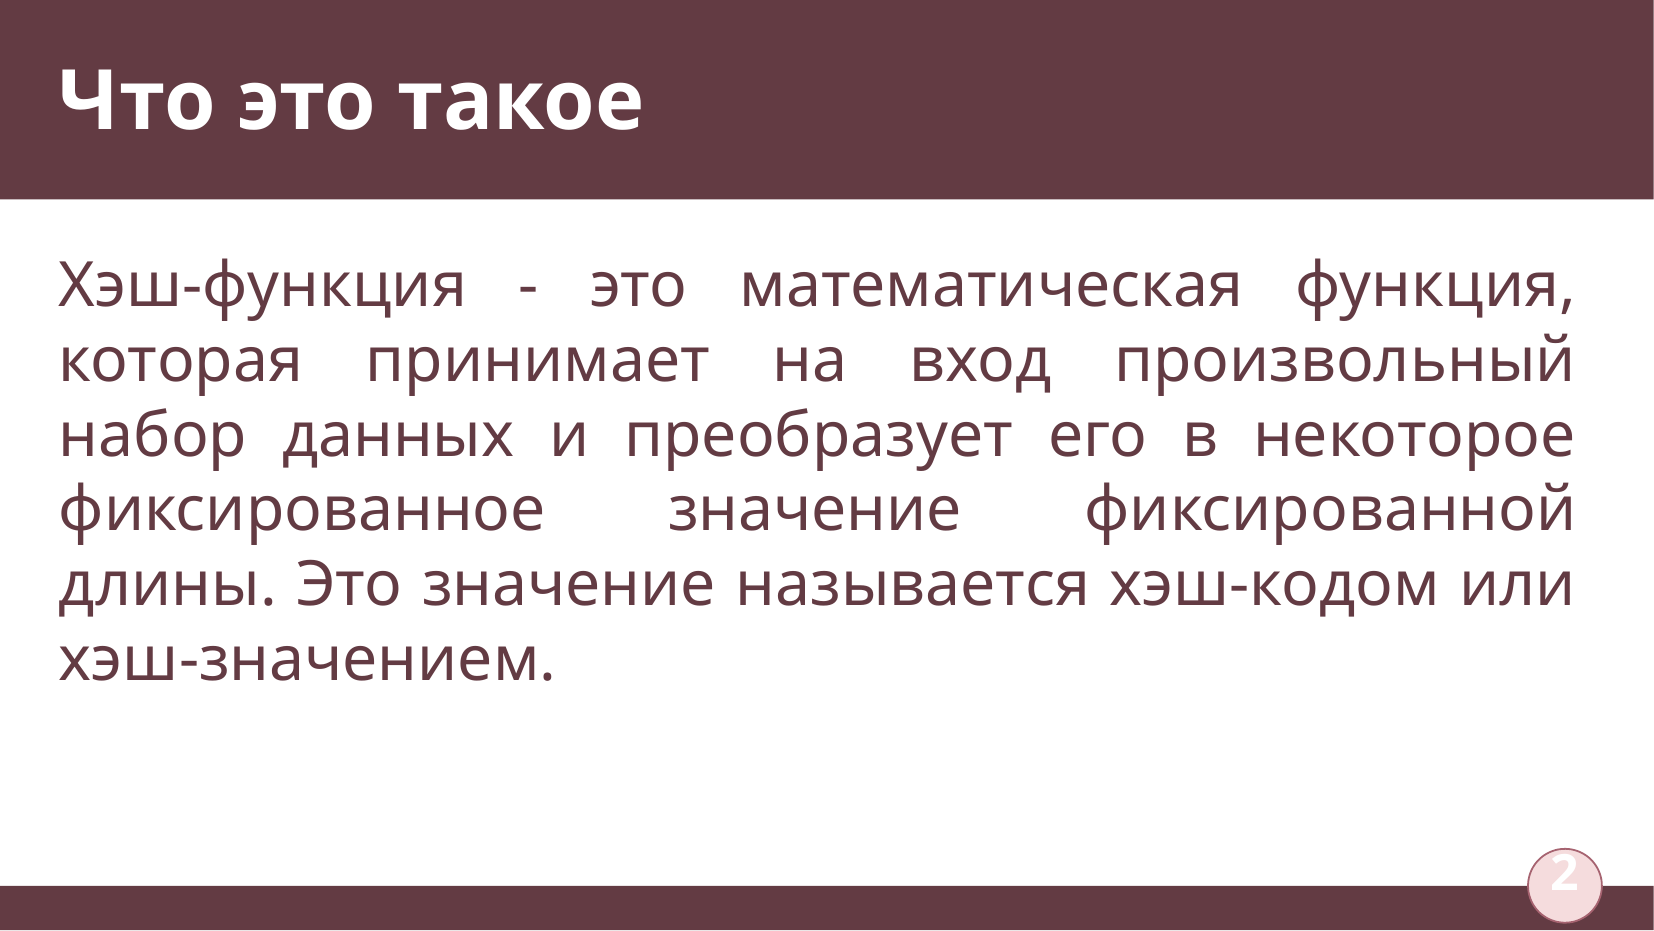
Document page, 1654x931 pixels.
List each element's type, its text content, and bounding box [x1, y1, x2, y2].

list Хэш-функция - это математическая функция, которая принимает на вход произвольный набор данных и преобразует его в некоторое фиксированное значение фиксированной длины. Это значение называется хэш-кодом или хэш-значением. [59, 243, 1595, 769]
title Что это такое [59, 37, 1595, 155]
